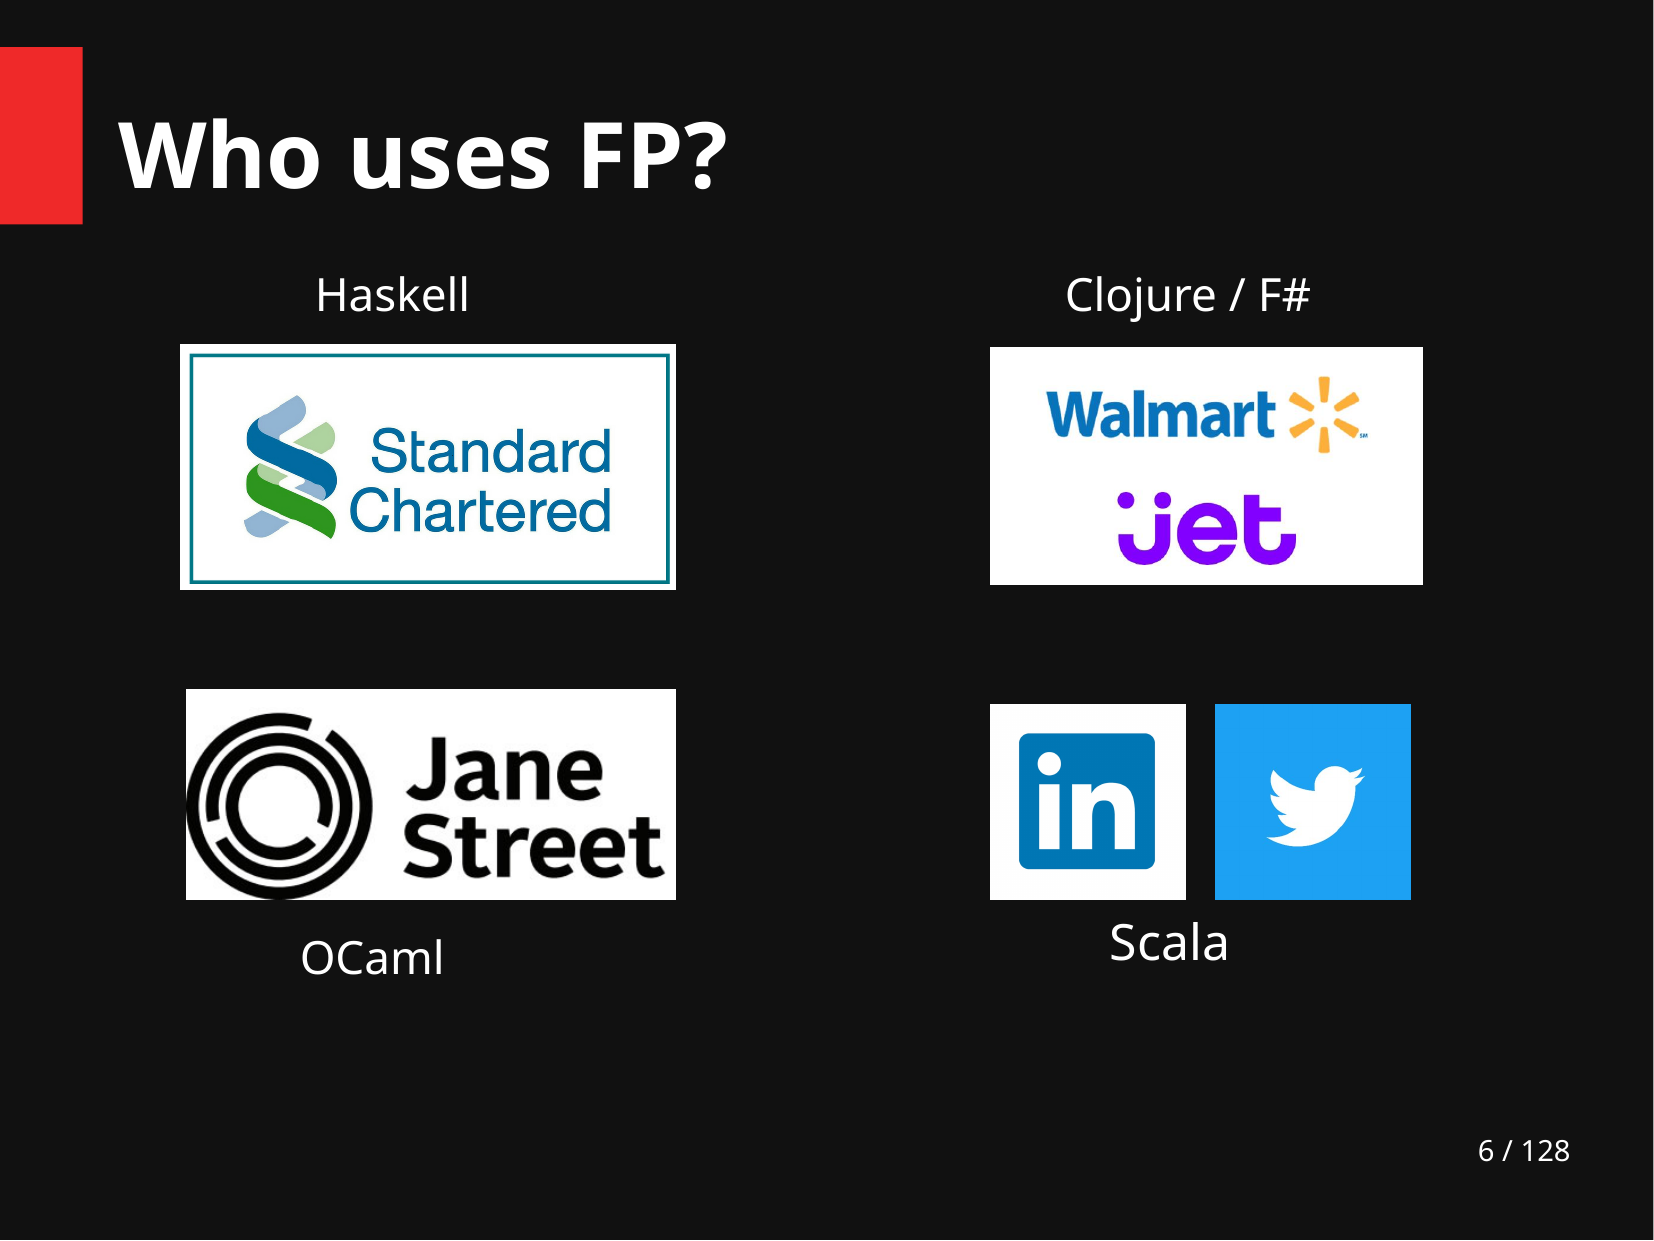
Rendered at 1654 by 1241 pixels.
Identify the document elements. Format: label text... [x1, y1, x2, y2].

picture [990, 704, 1186, 901]
picture [186, 689, 676, 901]
picture [180, 344, 676, 591]
text_box Clojure / F# [1050, 255, 1381, 333]
picture [990, 347, 1423, 586]
title Who uses FP? [118, 27, 1571, 278]
text_box Scala [1095, 900, 1426, 984]
picture [1215, 704, 1411, 900]
text_box Haskell [300, 255, 631, 333]
text_box OCaml [285, 918, 616, 996]
